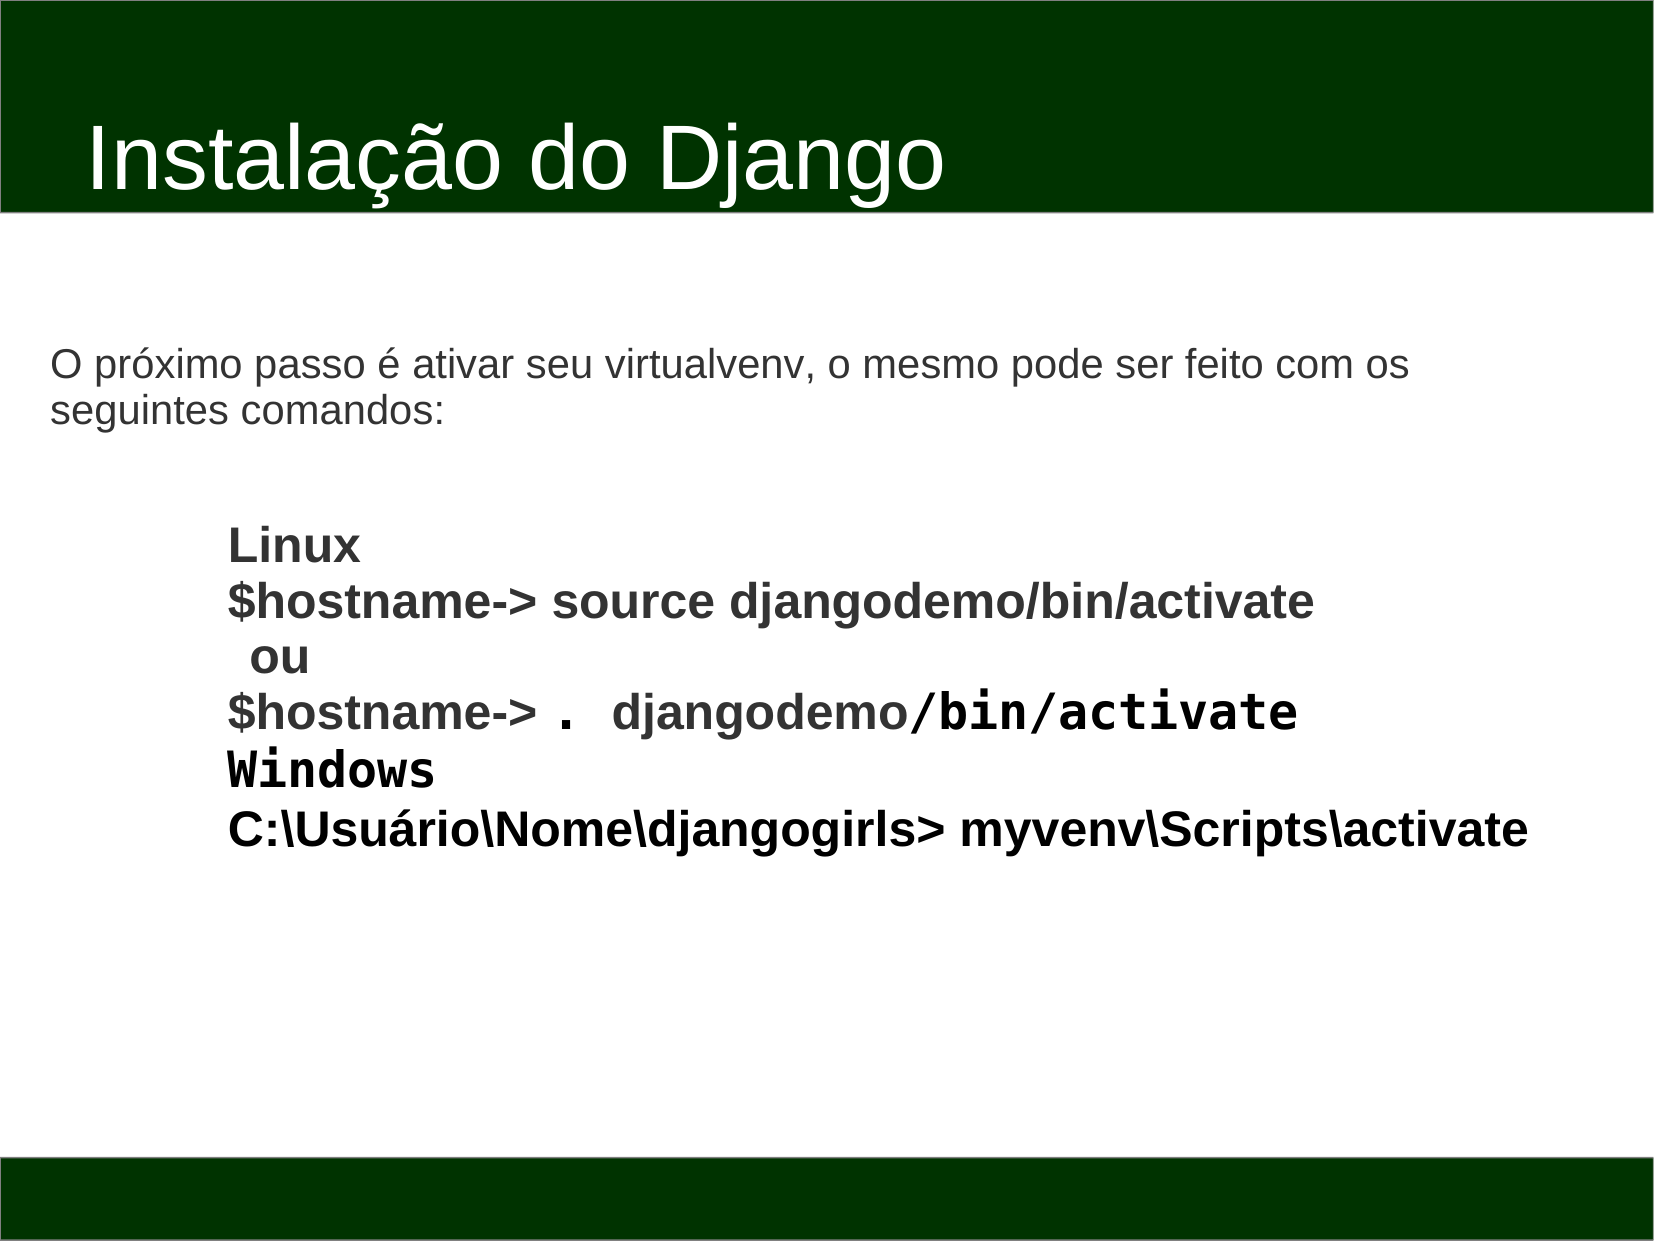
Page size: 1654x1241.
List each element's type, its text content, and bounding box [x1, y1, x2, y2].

text_box [0, 1157, 1654, 1241]
text_box O próximo passo é ativar seu virtualvenv, o mesmo pode ser feito com os seguintes comandos: [35, 330, 1607, 439]
text_box [0, 0, 1654, 213]
text_box Linux $hostname-> source djangodemo/bin/activate ou $hostname-> . djangodemo/bin/activate Windows C:\Usuário\Nome\djangogirls> myvenv\Scripts\activate [94, 507, 1611, 945]
text_box Instalação do Django [71, 93, 1146, 314]
